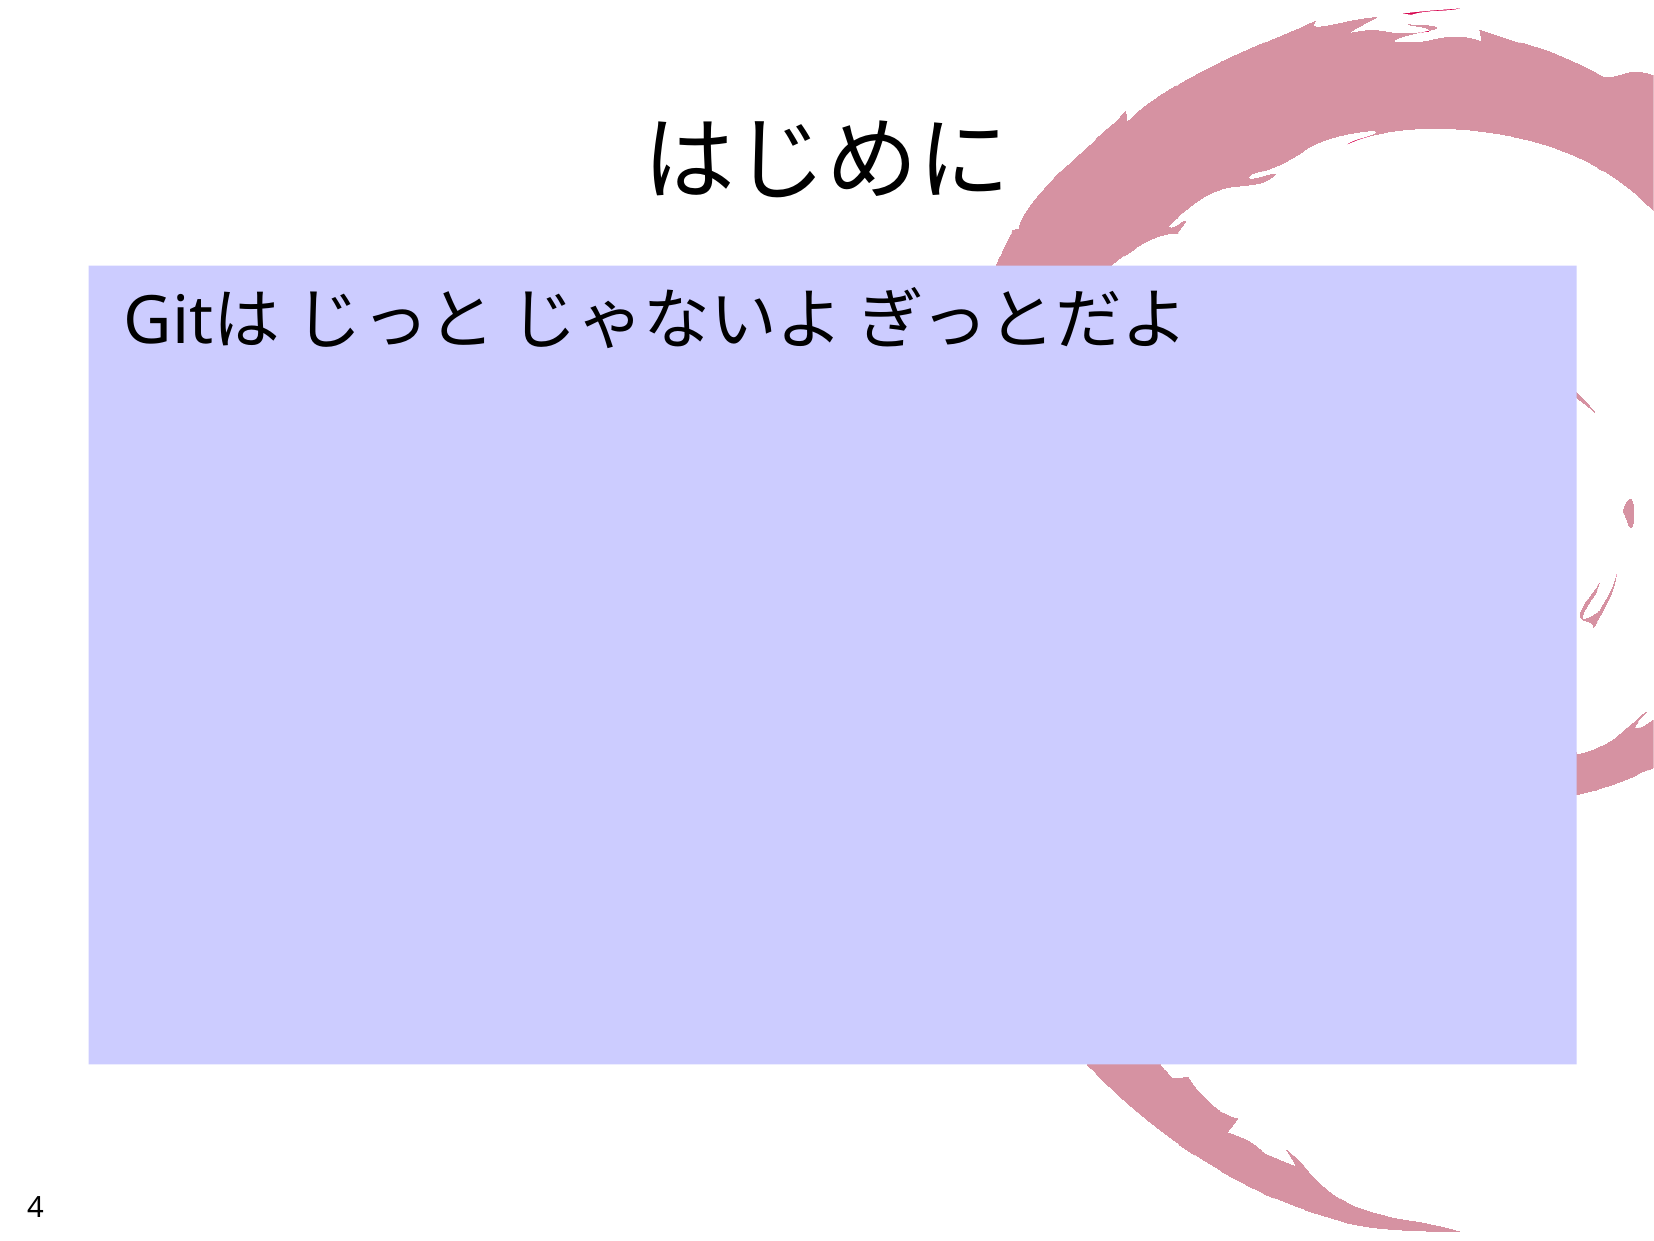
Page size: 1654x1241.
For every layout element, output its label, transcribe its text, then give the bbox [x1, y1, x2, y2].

list Gitは じっと じゃないよ ぎっとだよ [88, 265, 1577, 1065]
title はじめに [82, 49, 1571, 257]
text_box [177, 236, 1388, 334]
picture [886, 0, 1654, 1241]
